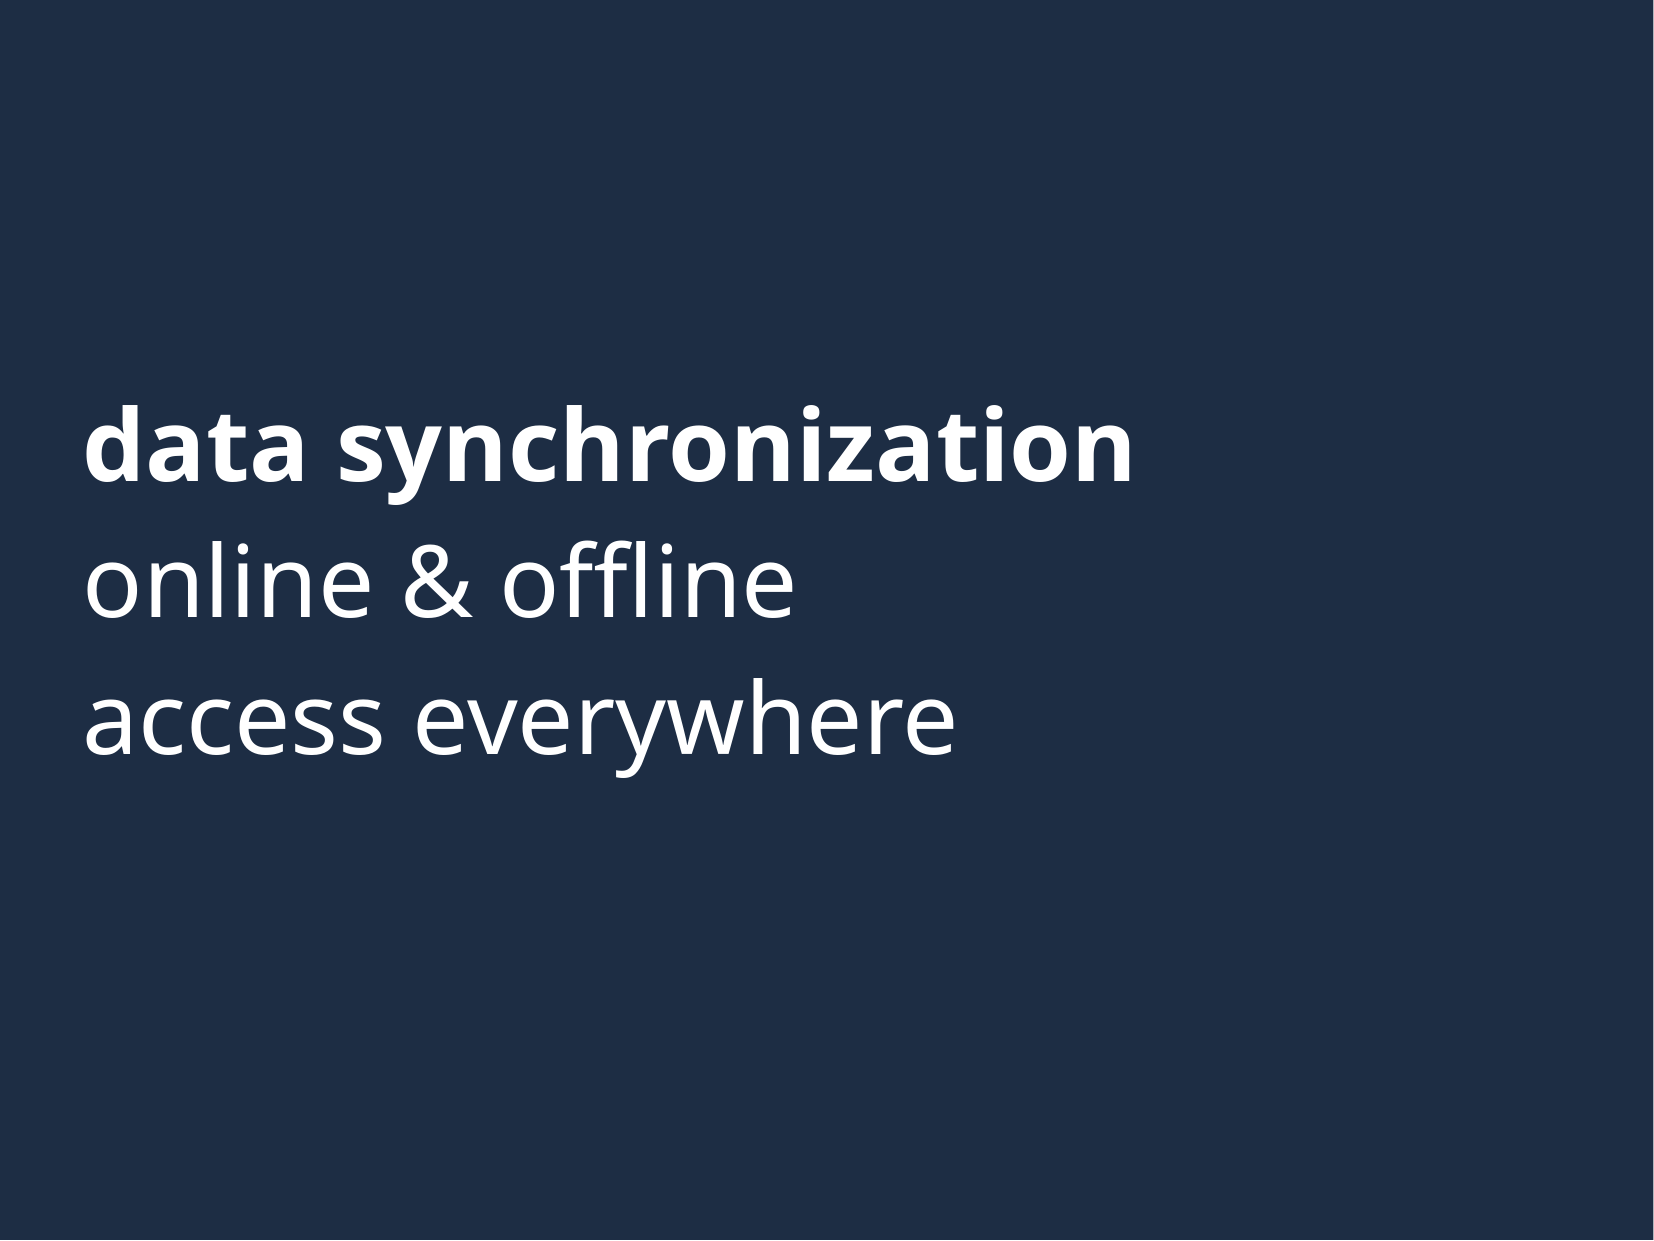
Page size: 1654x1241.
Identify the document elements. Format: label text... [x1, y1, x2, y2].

subtitle data synchronization online & offline access everywhere [82, 49, 1571, 1109]
